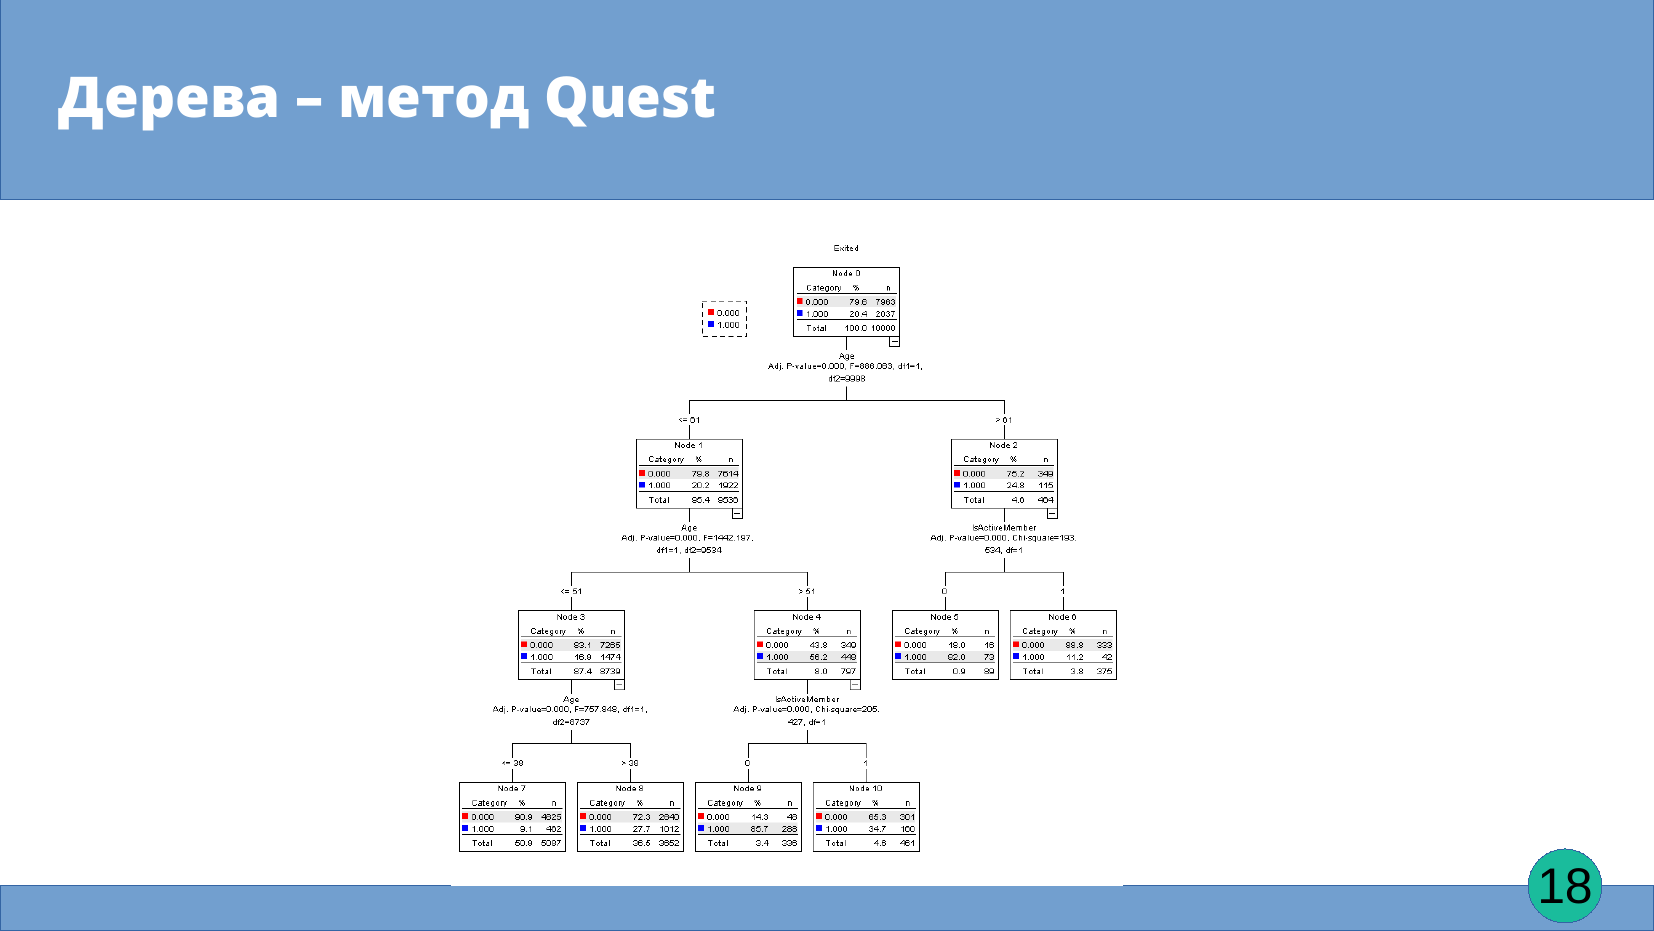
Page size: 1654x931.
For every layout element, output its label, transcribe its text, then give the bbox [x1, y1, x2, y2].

picture [451, 206, 1123, 886]
title Дерева – метод Quest [59, 37, 1595, 155]
